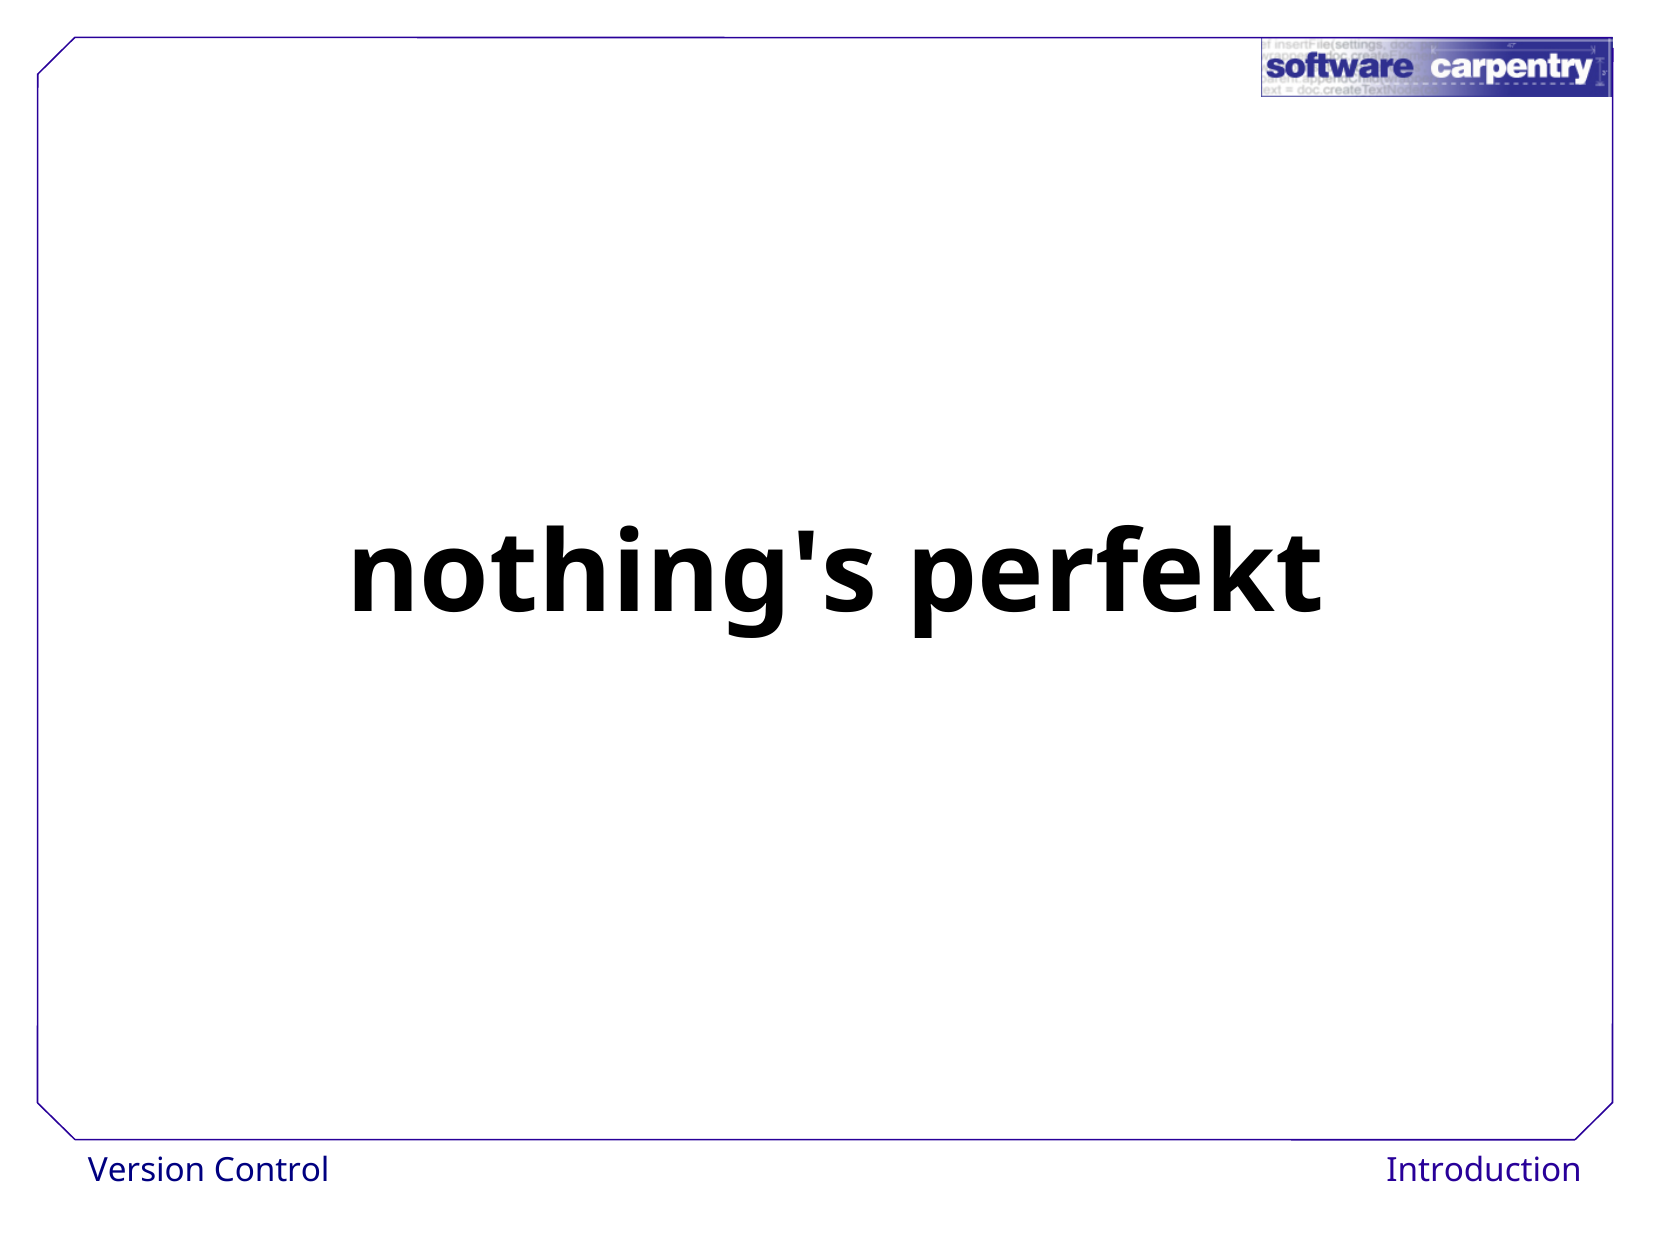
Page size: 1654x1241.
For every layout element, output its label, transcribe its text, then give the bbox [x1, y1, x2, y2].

text_box nothing's perfekt [331, 503, 1340, 645]
picture [1261, 39, 1613, 97]
